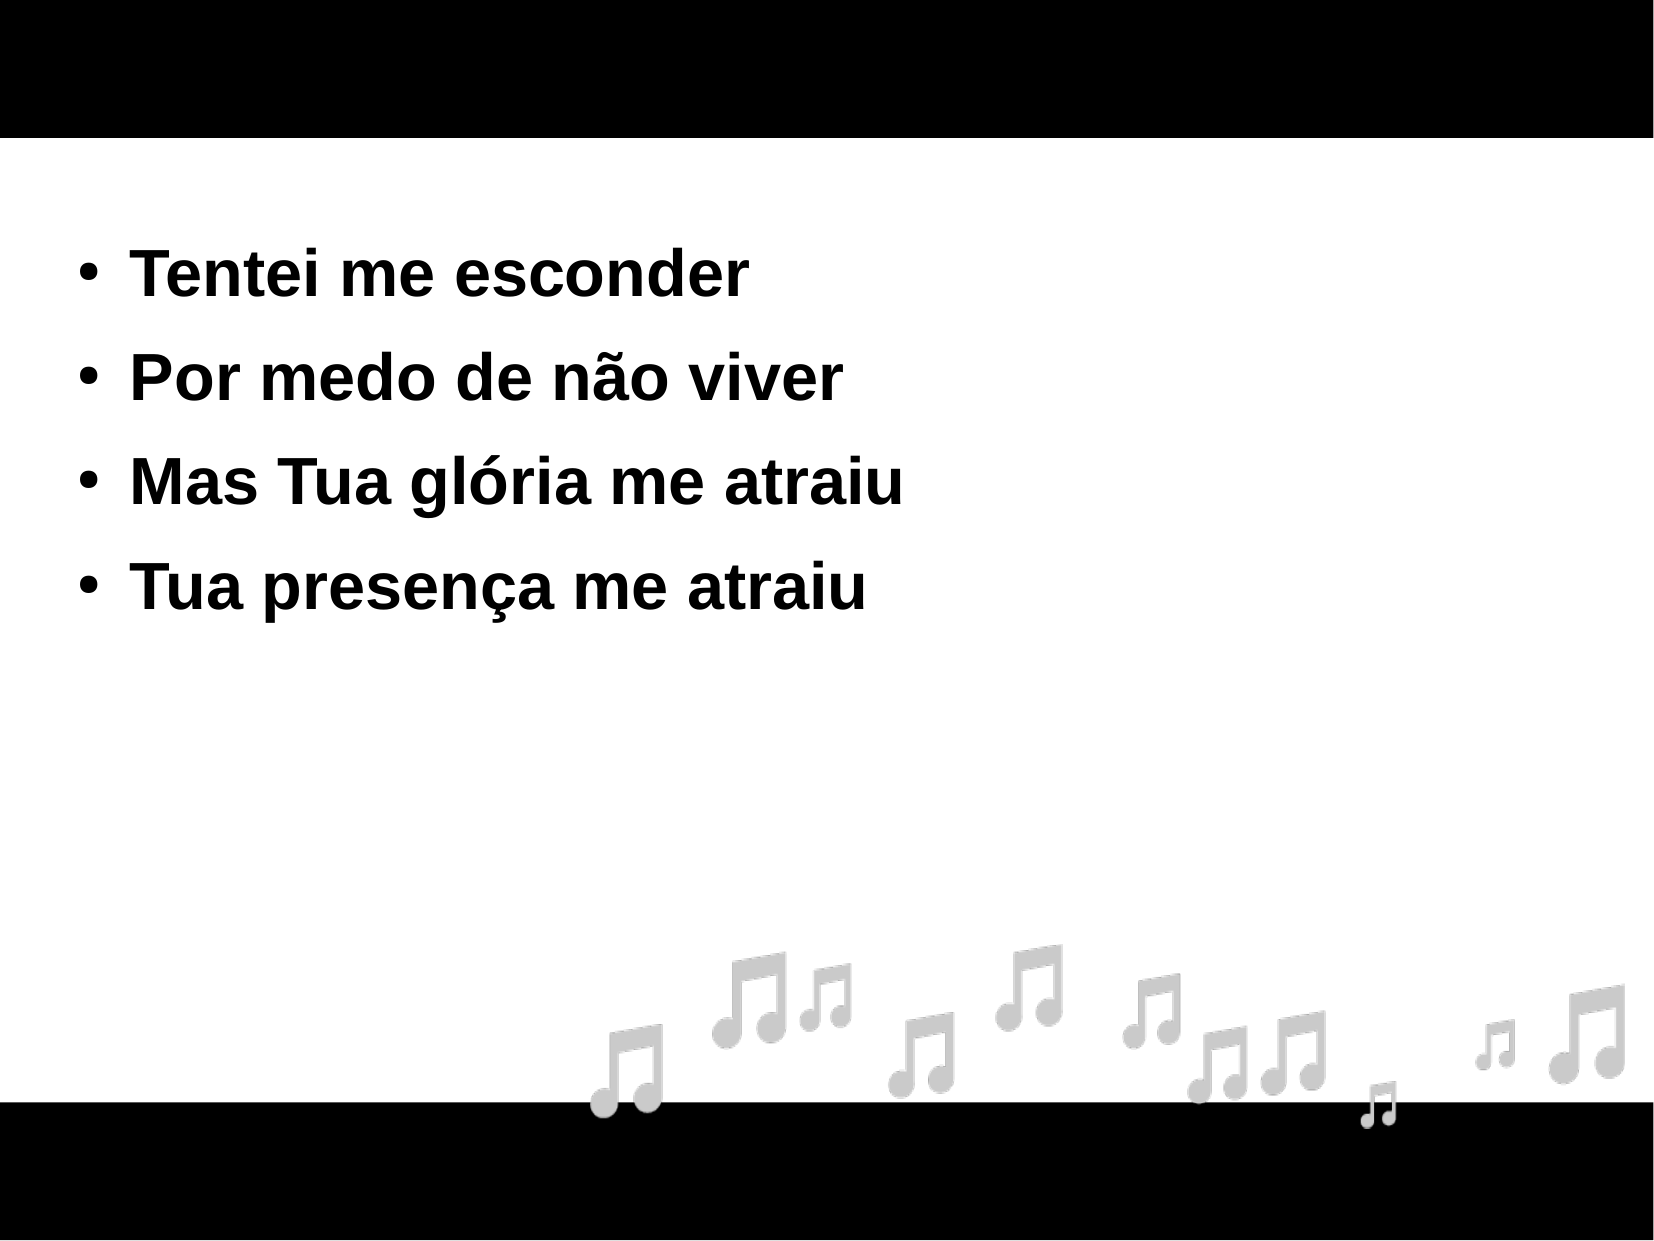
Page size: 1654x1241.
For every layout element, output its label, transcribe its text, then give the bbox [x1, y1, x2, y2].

list Tentei me esconder Por medo de não viver Mas Tua glória me atraiu Tua presença me atraiu [59, 236, 1595, 1024]
